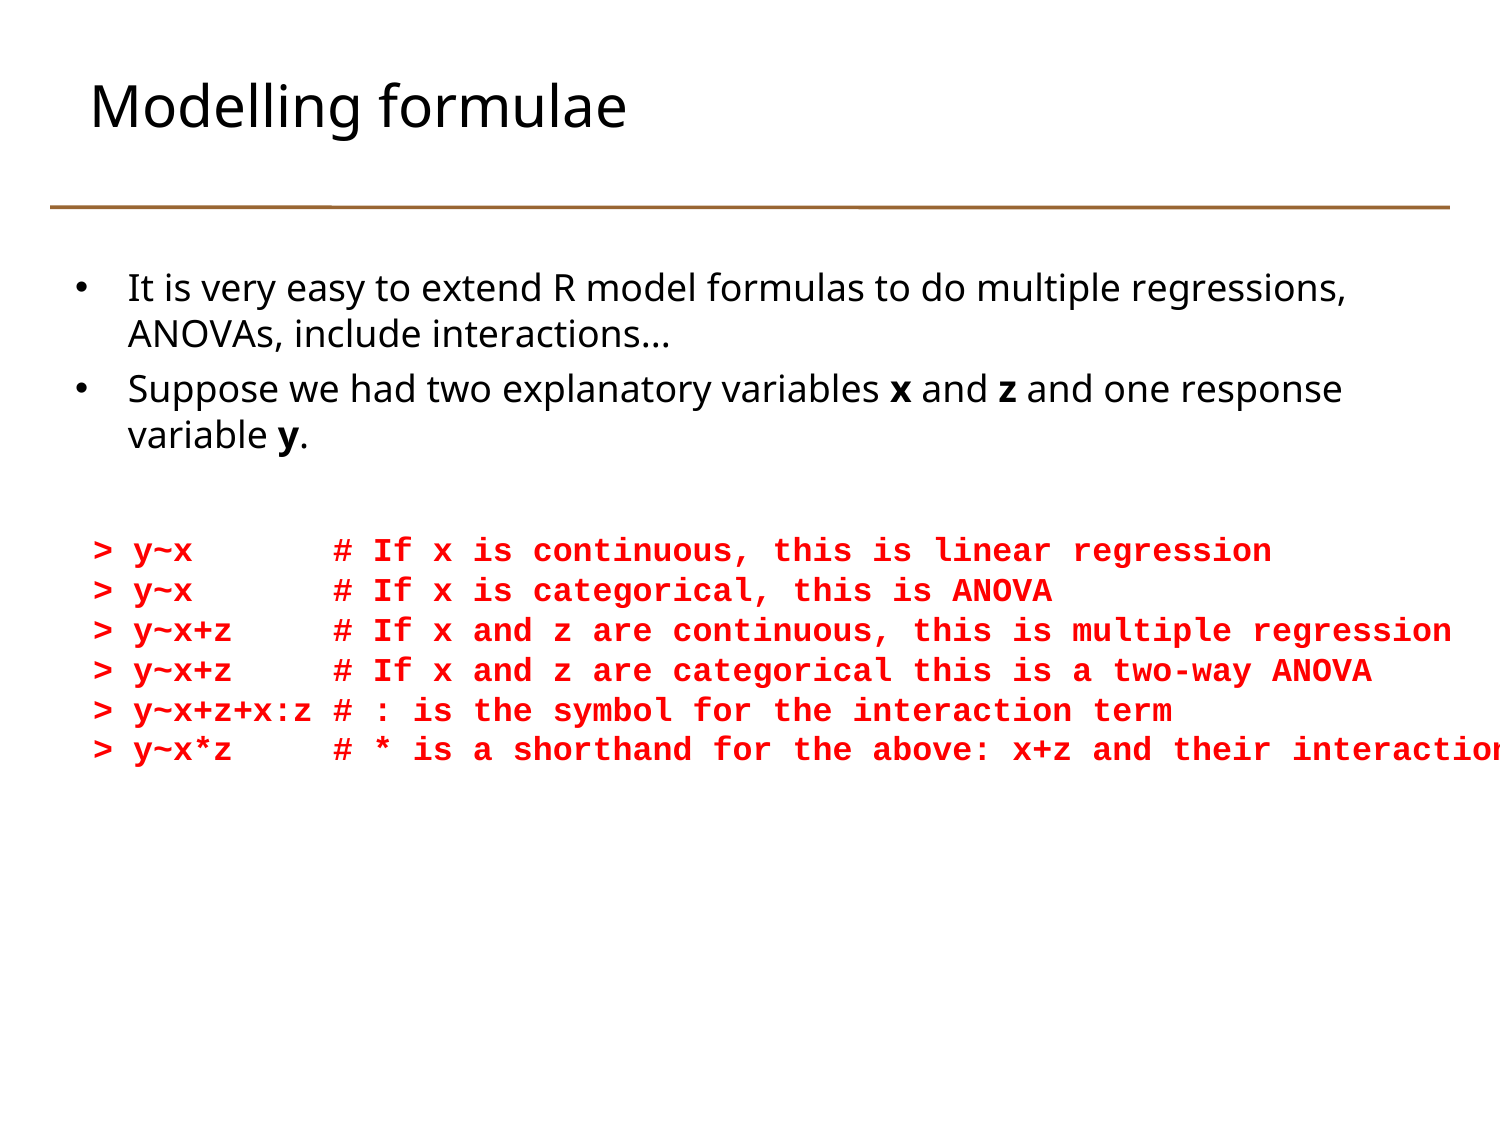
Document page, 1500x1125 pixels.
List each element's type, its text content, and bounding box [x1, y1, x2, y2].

text_box > y~x # If x is continuous, this is linear regression > y~x # If x is categorical, this is ANOVA > y~x+z # If x and z are continuous, this is multiple regression > y~x+z # If x and z are categorical this is a two-way ANOVA > y~x+z+x:z # : is the symbol for the interaction term > y~x*z # * is a shorthand for the above: x+z and their interaction [78, 520, 1459, 803]
text_box It is very easy to extend R model formulas to do multiple regressions, ANOVAs, include interactions... Suppose we had two explanatory variables x and z and one response variable y. [75, 263, 1425, 1006]
text_box Modelling formulae [75, 44, 1425, 233]
